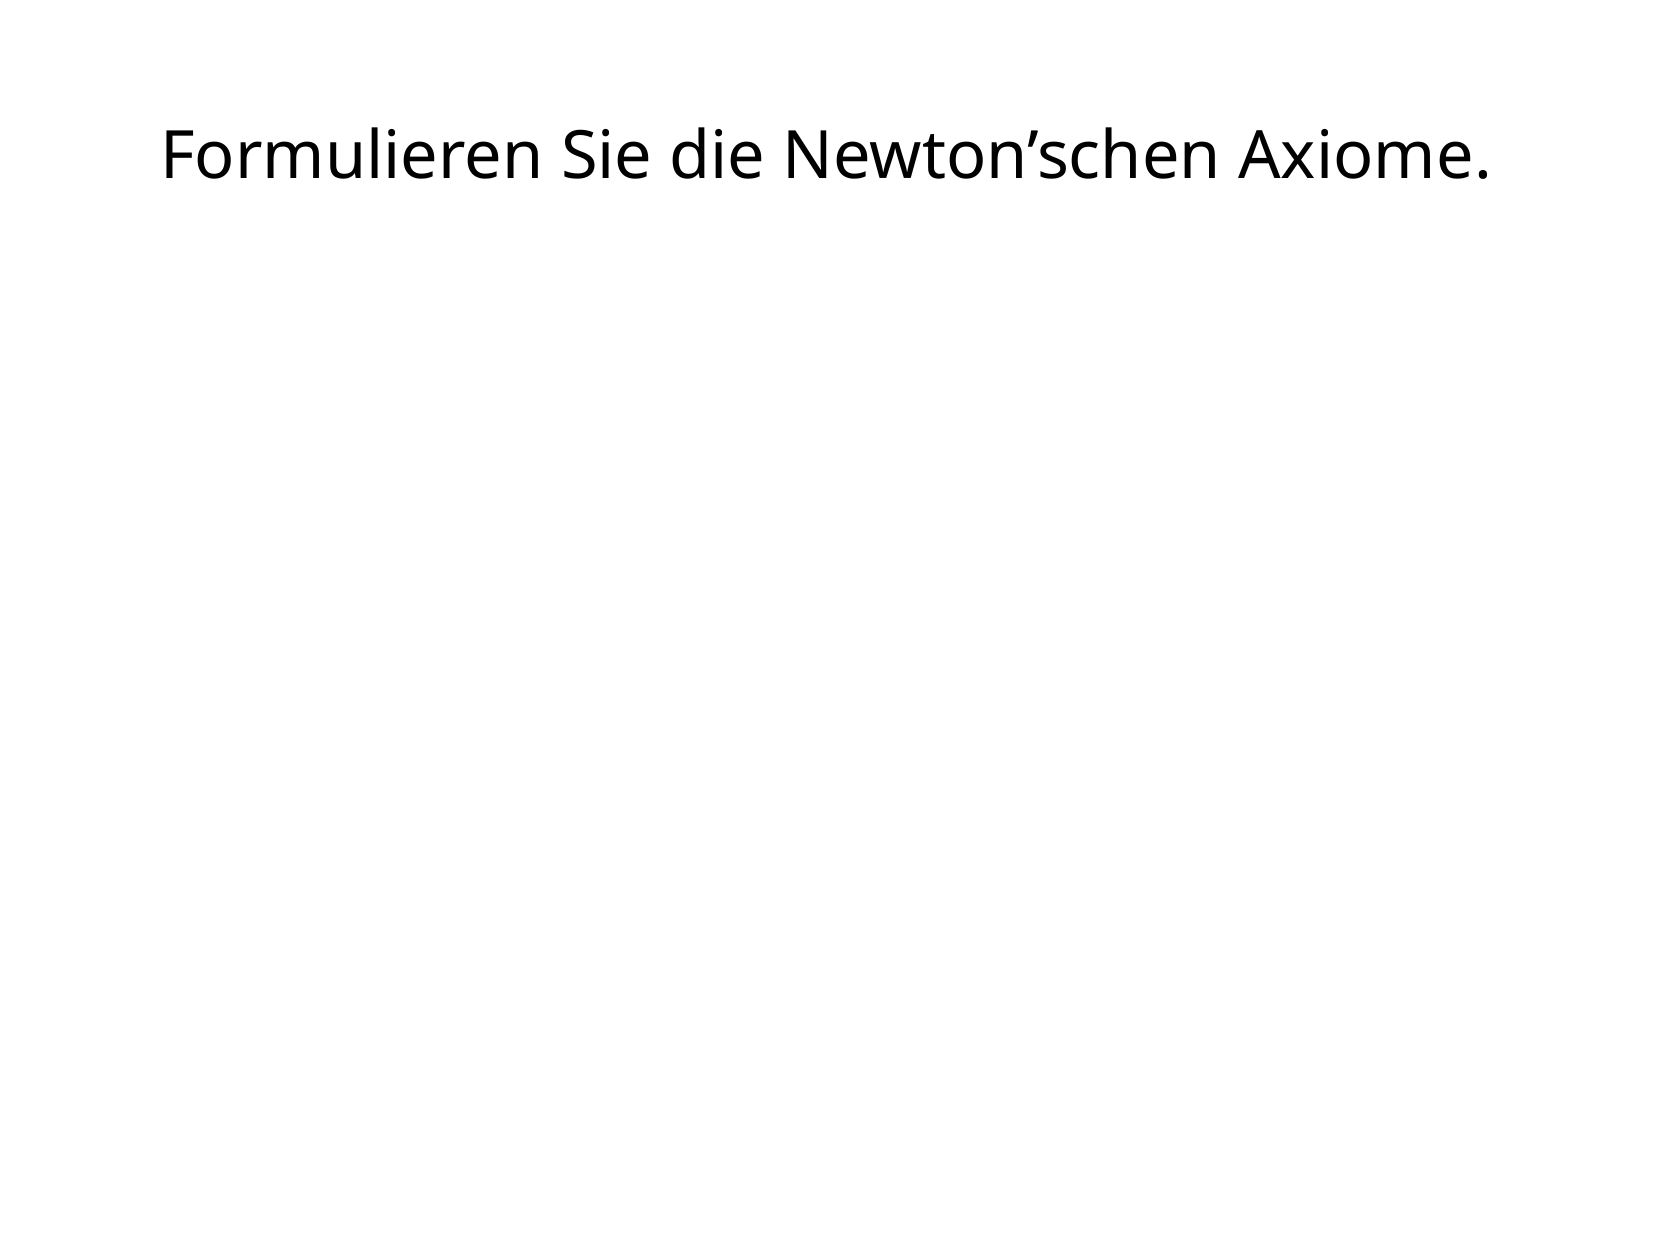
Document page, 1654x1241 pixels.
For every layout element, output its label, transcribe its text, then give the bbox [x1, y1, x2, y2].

title Formulieren Sie die Newton’schen Axiome. [82, 49, 1571, 257]
